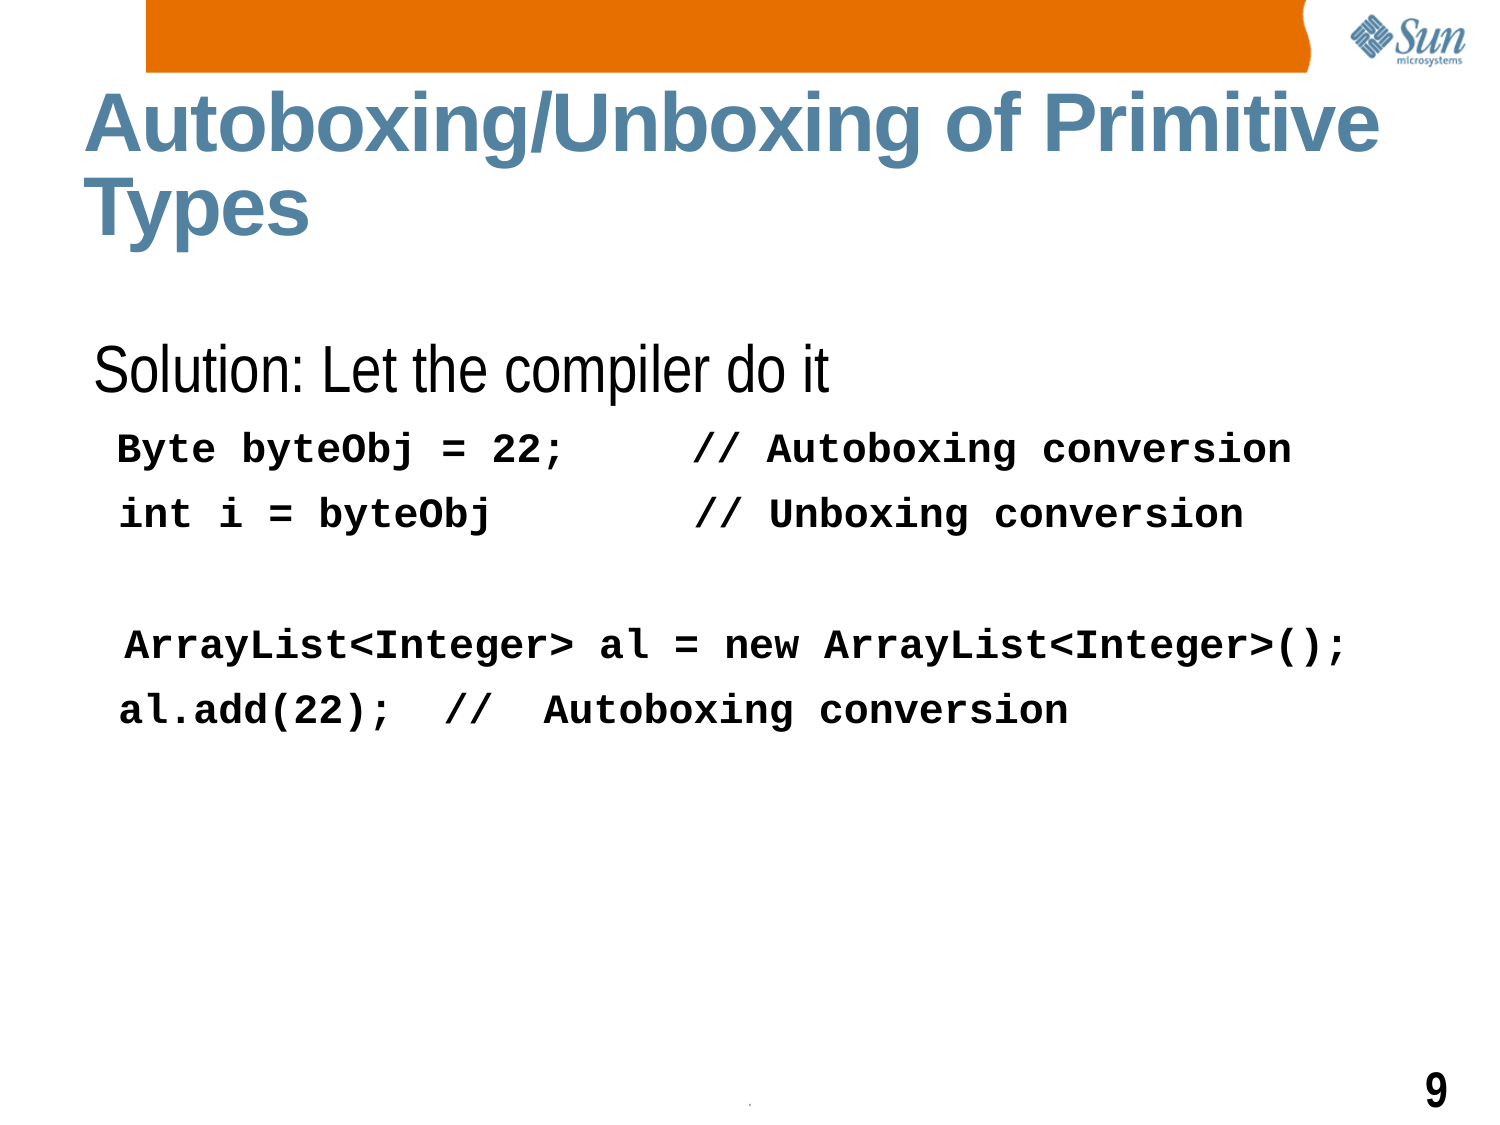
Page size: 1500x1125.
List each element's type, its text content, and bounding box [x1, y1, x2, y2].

list Solution: Let the compiler do it Byte byteObj = 22; // Autoboxing conversion int i = byteObj // Unboxing conversion ArrayList<Integer> al = new ArrayList<Integer>(); al.add(22); // Autoboxing conversion [73, 330, 1430, 1125]
picture [146, 0, 1500, 75]
title Autoboxing/Unboxing of Primitive Types [83, 84, 1446, 290]
